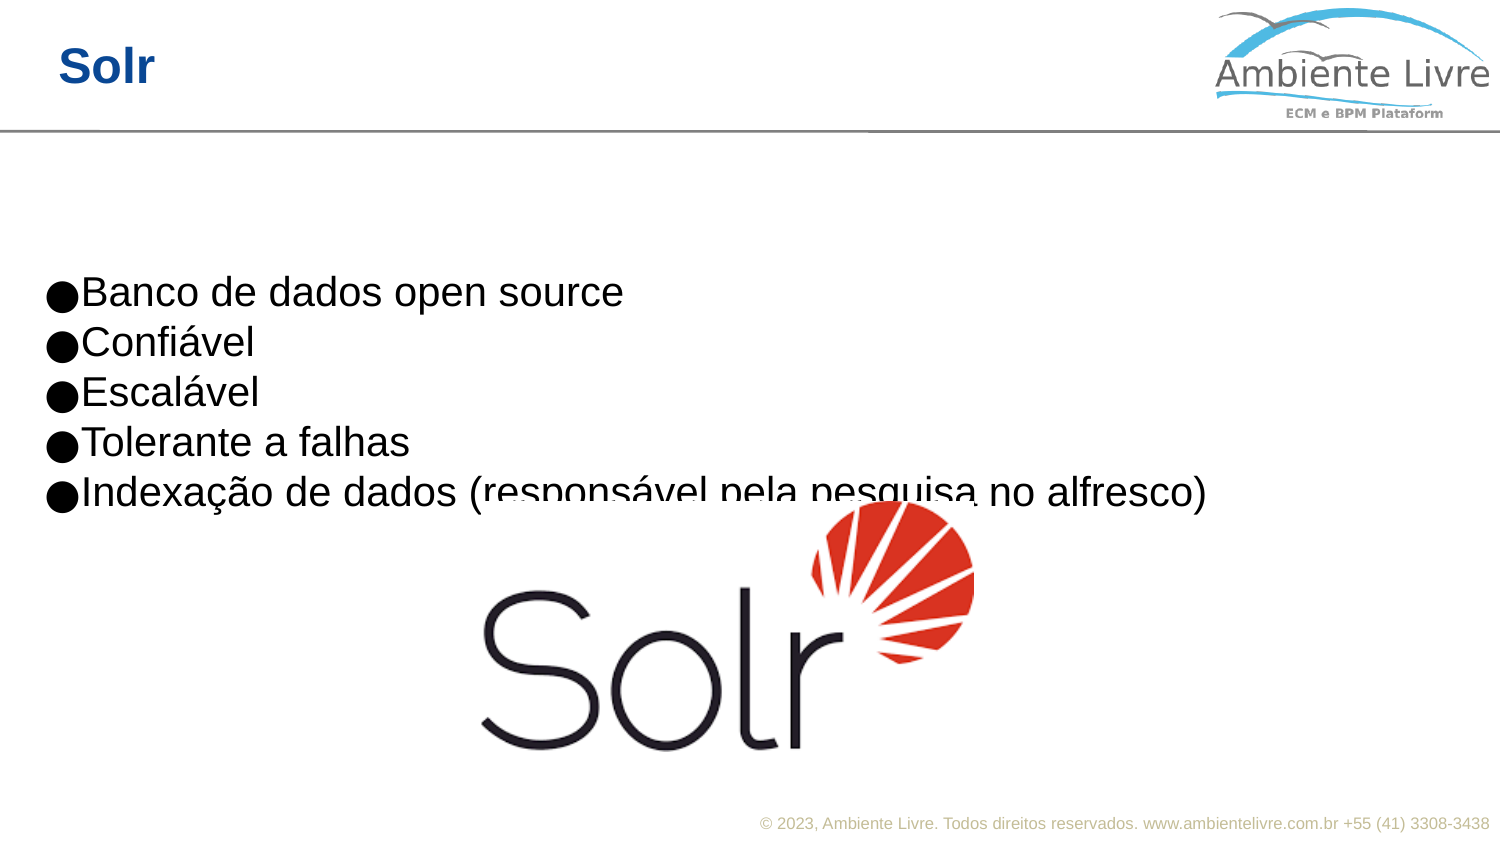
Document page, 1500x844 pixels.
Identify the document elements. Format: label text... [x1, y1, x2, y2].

text_box Banco de dados open source Confiável Escalável Tolerante a falhas Indexação de dados (responsável pela pesquisa no alfresco) [29, 172, 1477, 443]
text_box Solr [43, 8, 1127, 129]
picture [1215, 8, 1489, 118]
picture [481, 501, 974, 752]
